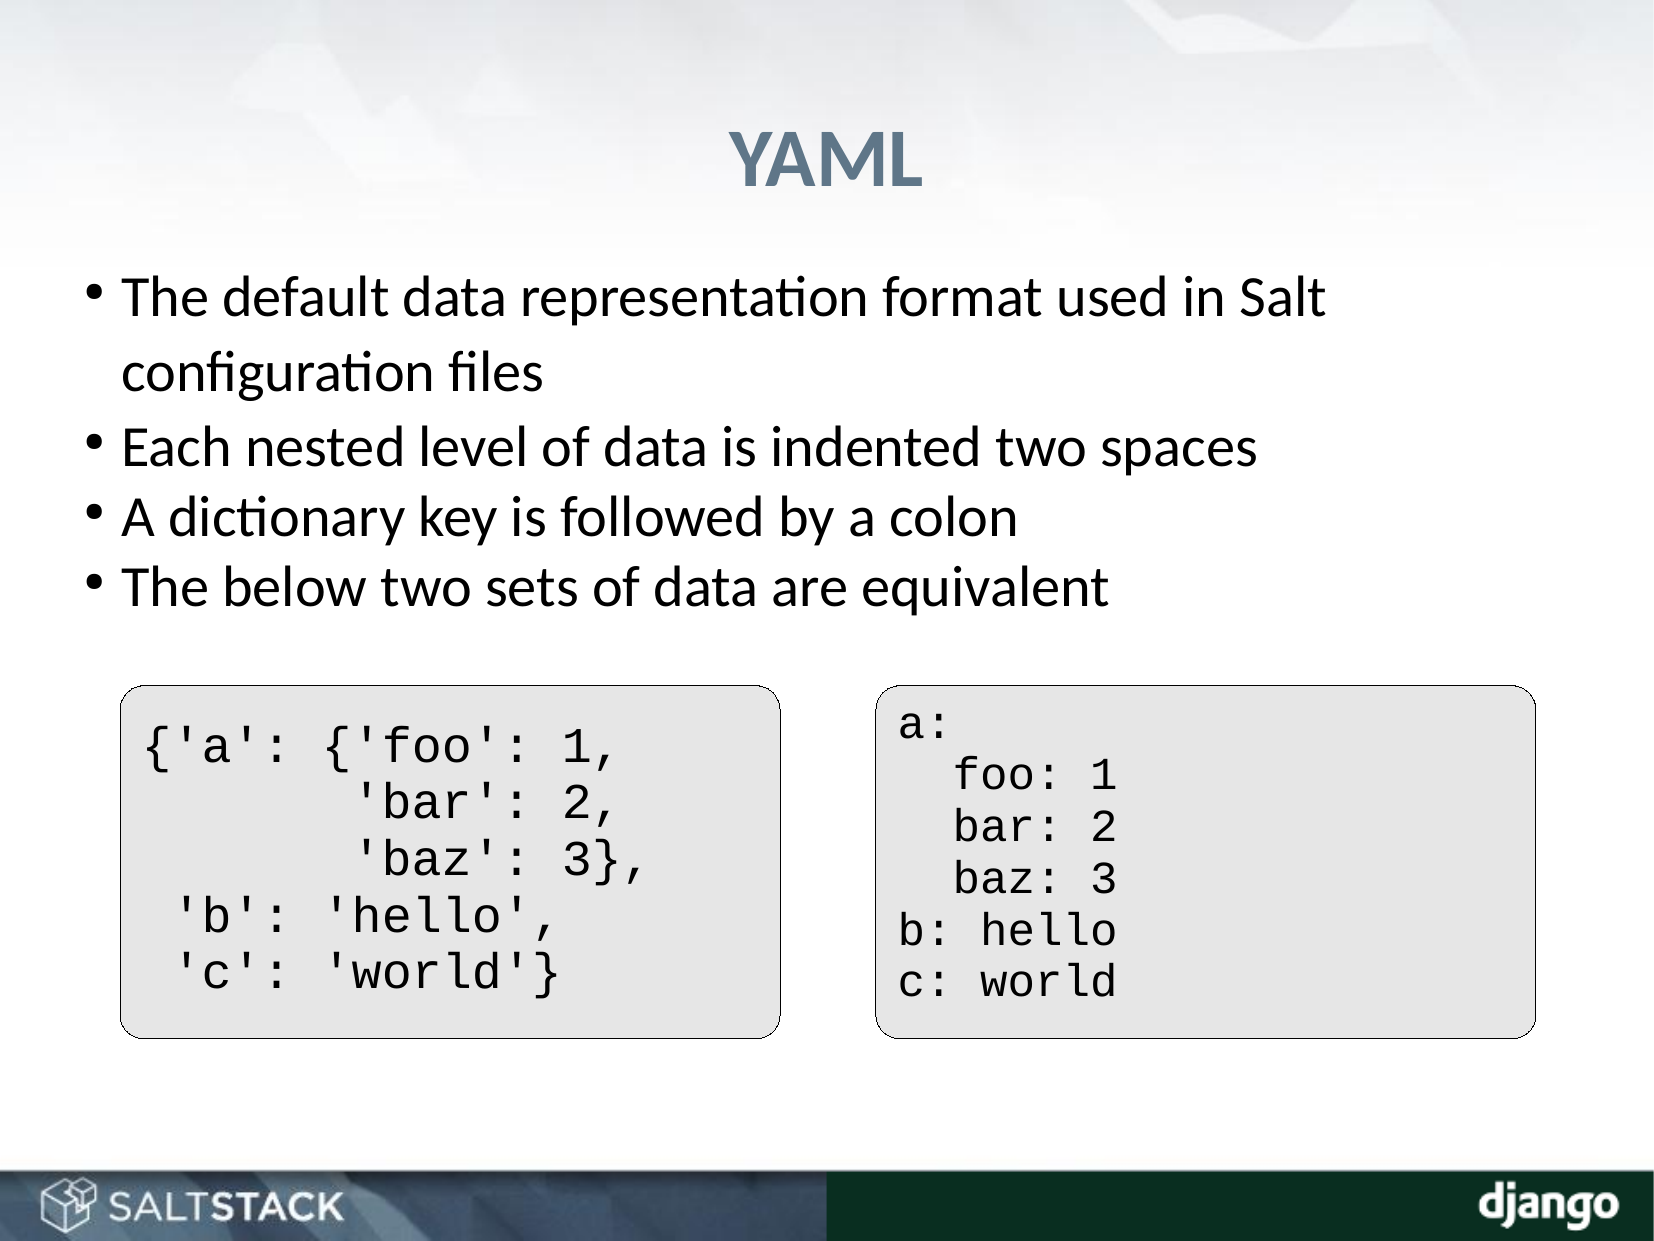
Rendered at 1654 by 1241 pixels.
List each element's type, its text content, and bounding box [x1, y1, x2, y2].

text_box YAML [82, 49, 1571, 245]
text_box {'a': {'foo': 1, 'bar': 2, 'baz': 3}, 'b': 'hello', 'c': 'world'} [120, 685, 781, 1039]
picture [0, 0, 1654, 1241]
text_box The default data representation format used in Salt configuration files Each nested level of data is indented two spaces A dictionary key is followed by a colon The below two sets of data are equivalent [69, 245, 1585, 646]
text_box a: foo: 1 bar: 2 baz: 3 b: hello c: world [875, 685, 1536, 1039]
